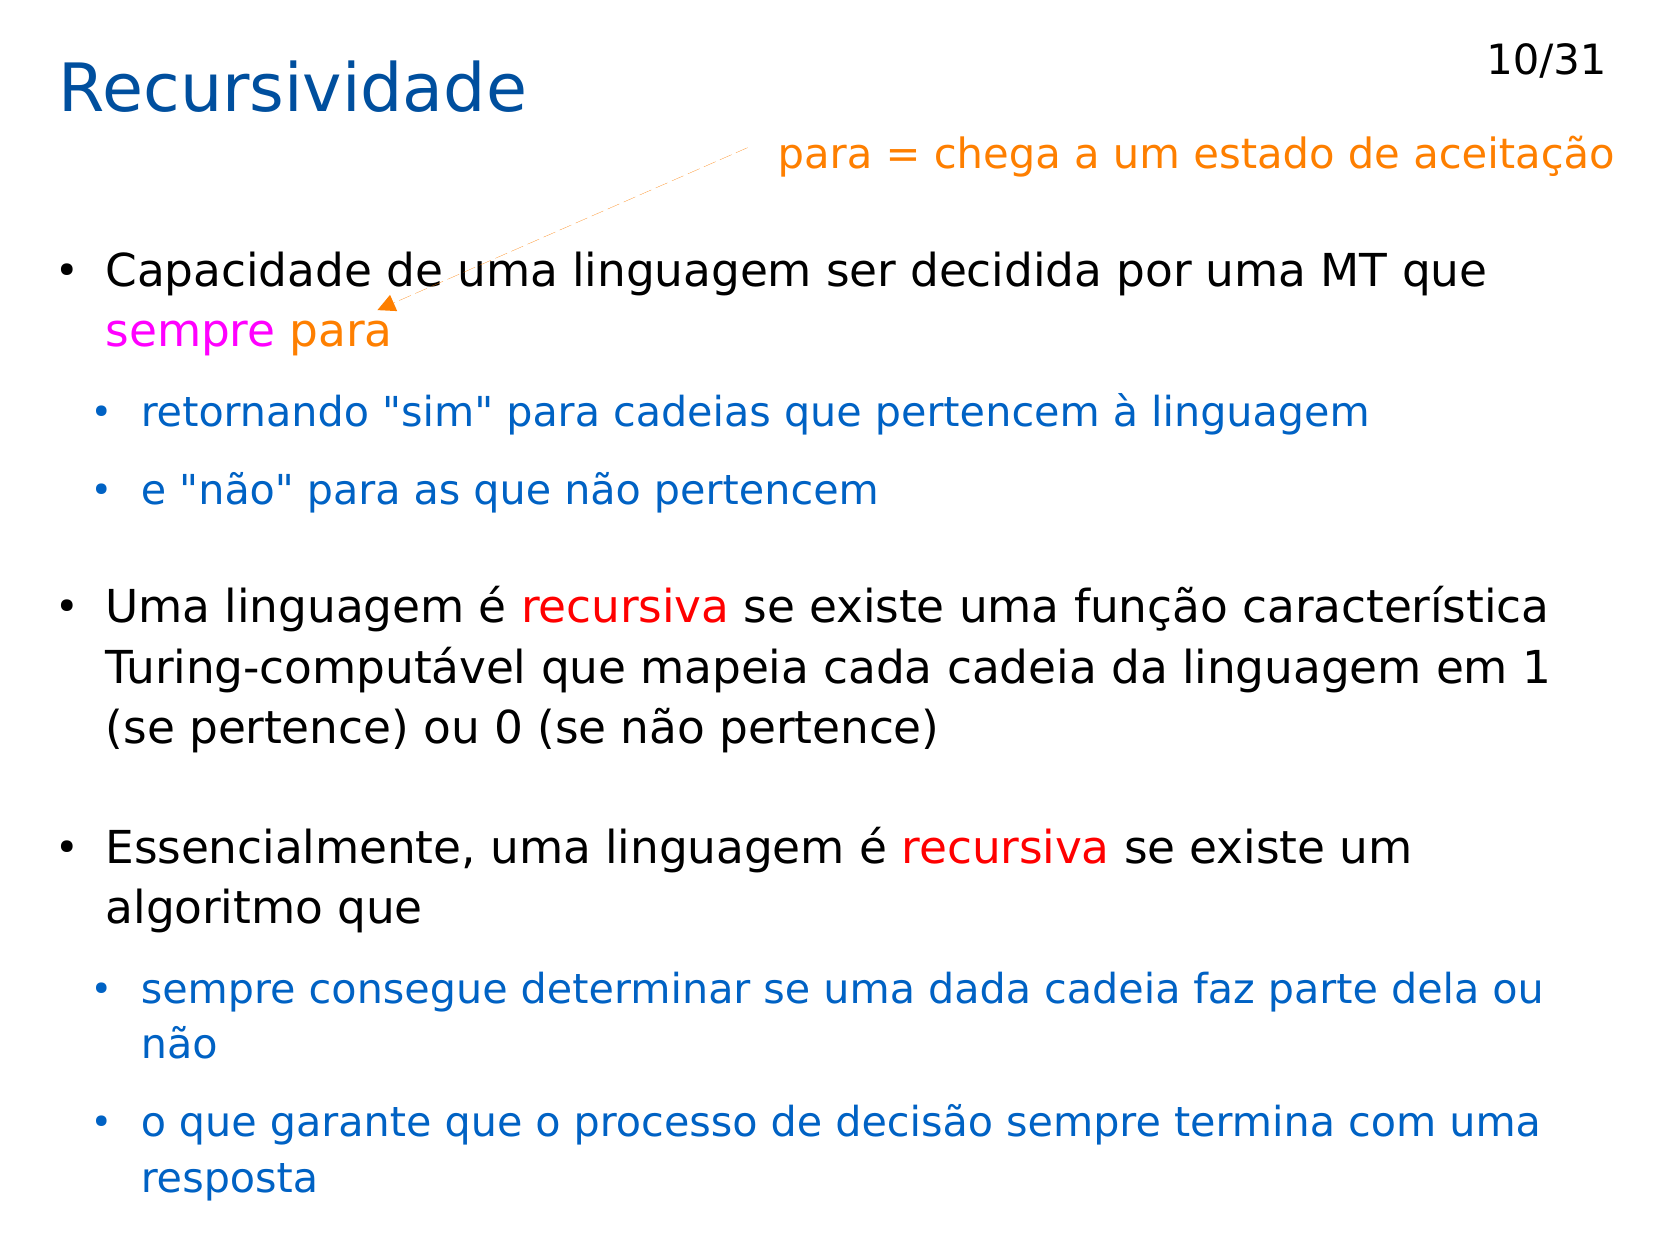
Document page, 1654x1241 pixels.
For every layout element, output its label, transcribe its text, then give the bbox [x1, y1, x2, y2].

list Capacidade de uma linguagem ser decidida por uma MT que sempre para retornando "sim" para cadeias que pertencem à linguagem e "não" para as que não pertencem Uma linguagem é recursiva se existe uma função característica Turing-computável que mapeia cada cadeia da linguagem em 1 (se pertence) ou 0 (se não pertence) Essencialmente, uma linguagem é recursiva se existe um algoritmo que sempre consegue determinar se uma dada cadeia faz parte dela ou não o que garante que o processo de decisão sempre termina com uma resposta [59, 236, 1595, 1211]
text_box para = chega a um estado de aceitação [714, 122, 1630, 186]
title Recursividade [59, 29, 1506, 148]
